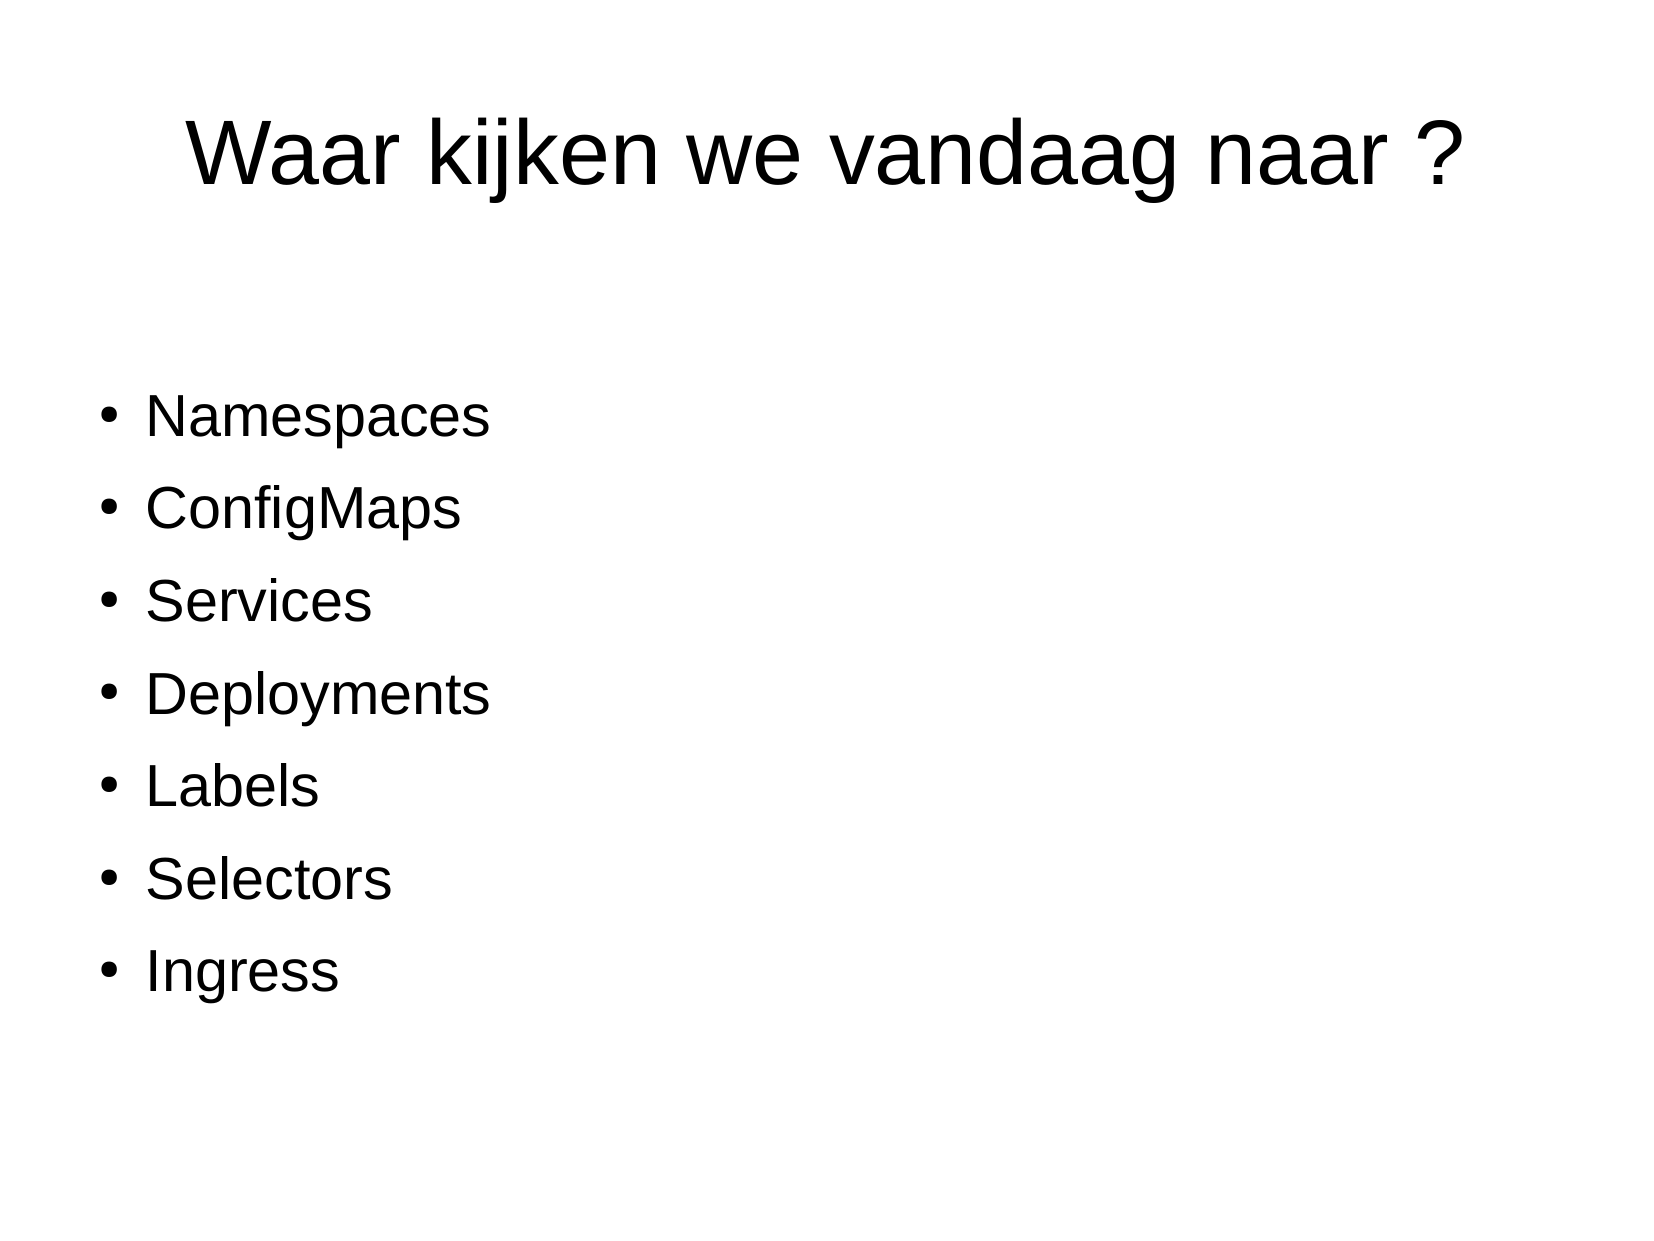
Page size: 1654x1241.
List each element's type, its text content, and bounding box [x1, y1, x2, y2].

list Namespaces ConfigMaps Services Deployments Labels Selectors Ingress [82, 290, 1571, 1010]
title Waar kijken we vandaag naar ? [82, 49, 1571, 257]
